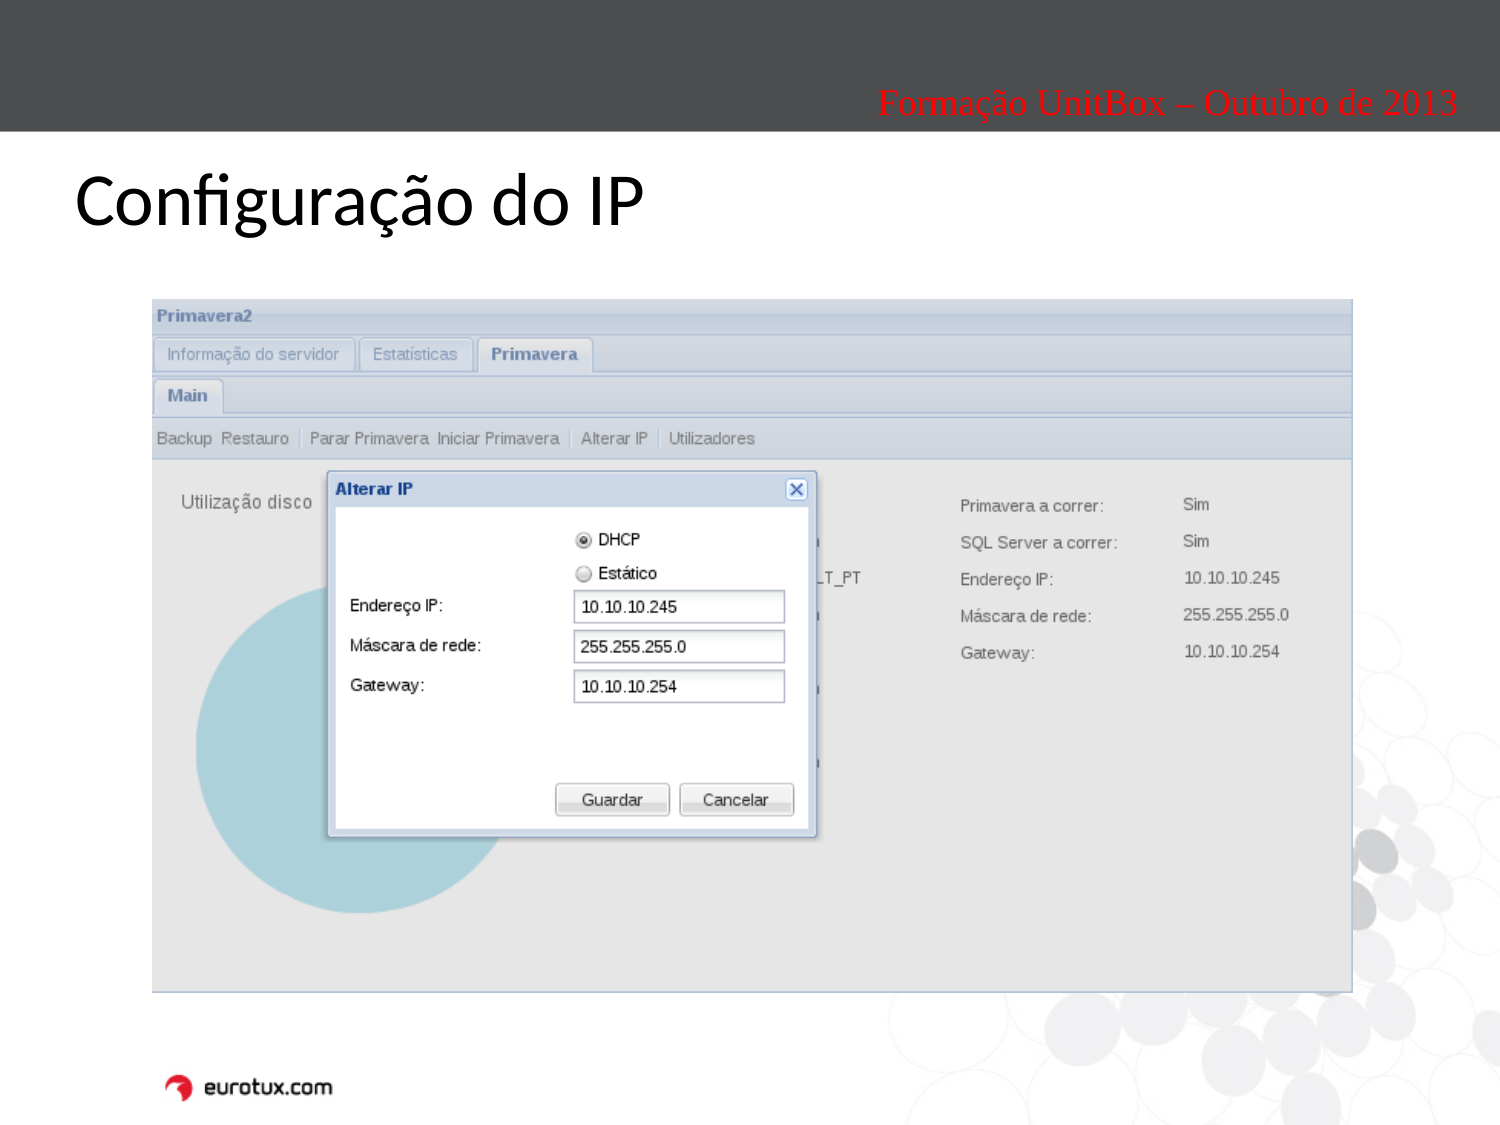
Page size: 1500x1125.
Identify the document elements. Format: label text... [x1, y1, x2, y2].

picture [0, 0, 1500, 1125]
title Configuração do IP [75, 112, 1425, 301]
